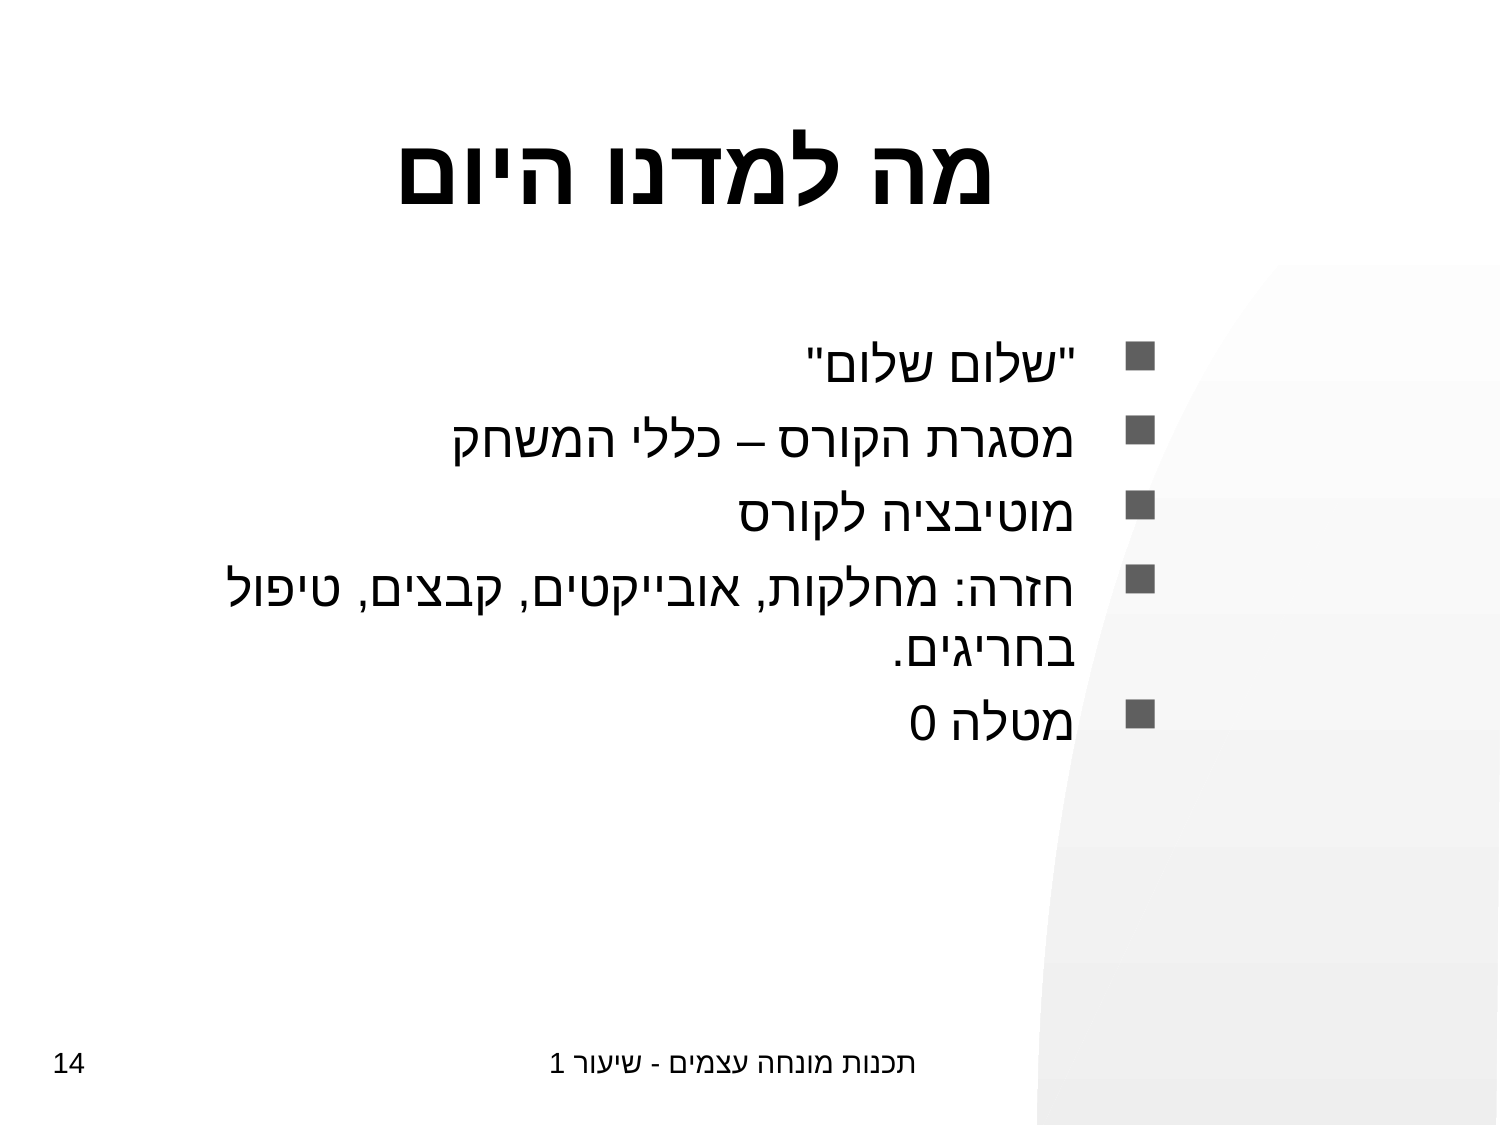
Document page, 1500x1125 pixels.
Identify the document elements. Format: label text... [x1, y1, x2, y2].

text_box <number> [37, 1051, 350, 1100]
text_box "שלום שלום" מסגרת הקורס – כללי המשחק מוטיבציה לקורס חזרה: מחלקות, אובייקטים, קבצים, טיפול בחריגים. מטלה 0 [12, 324, 1176, 1051]
text_box תכנות מונחה עצמים - שיעור 1 [500, 1051, 975, 1100]
text_box מה למדנו היום [12, 75, 1013, 288]
